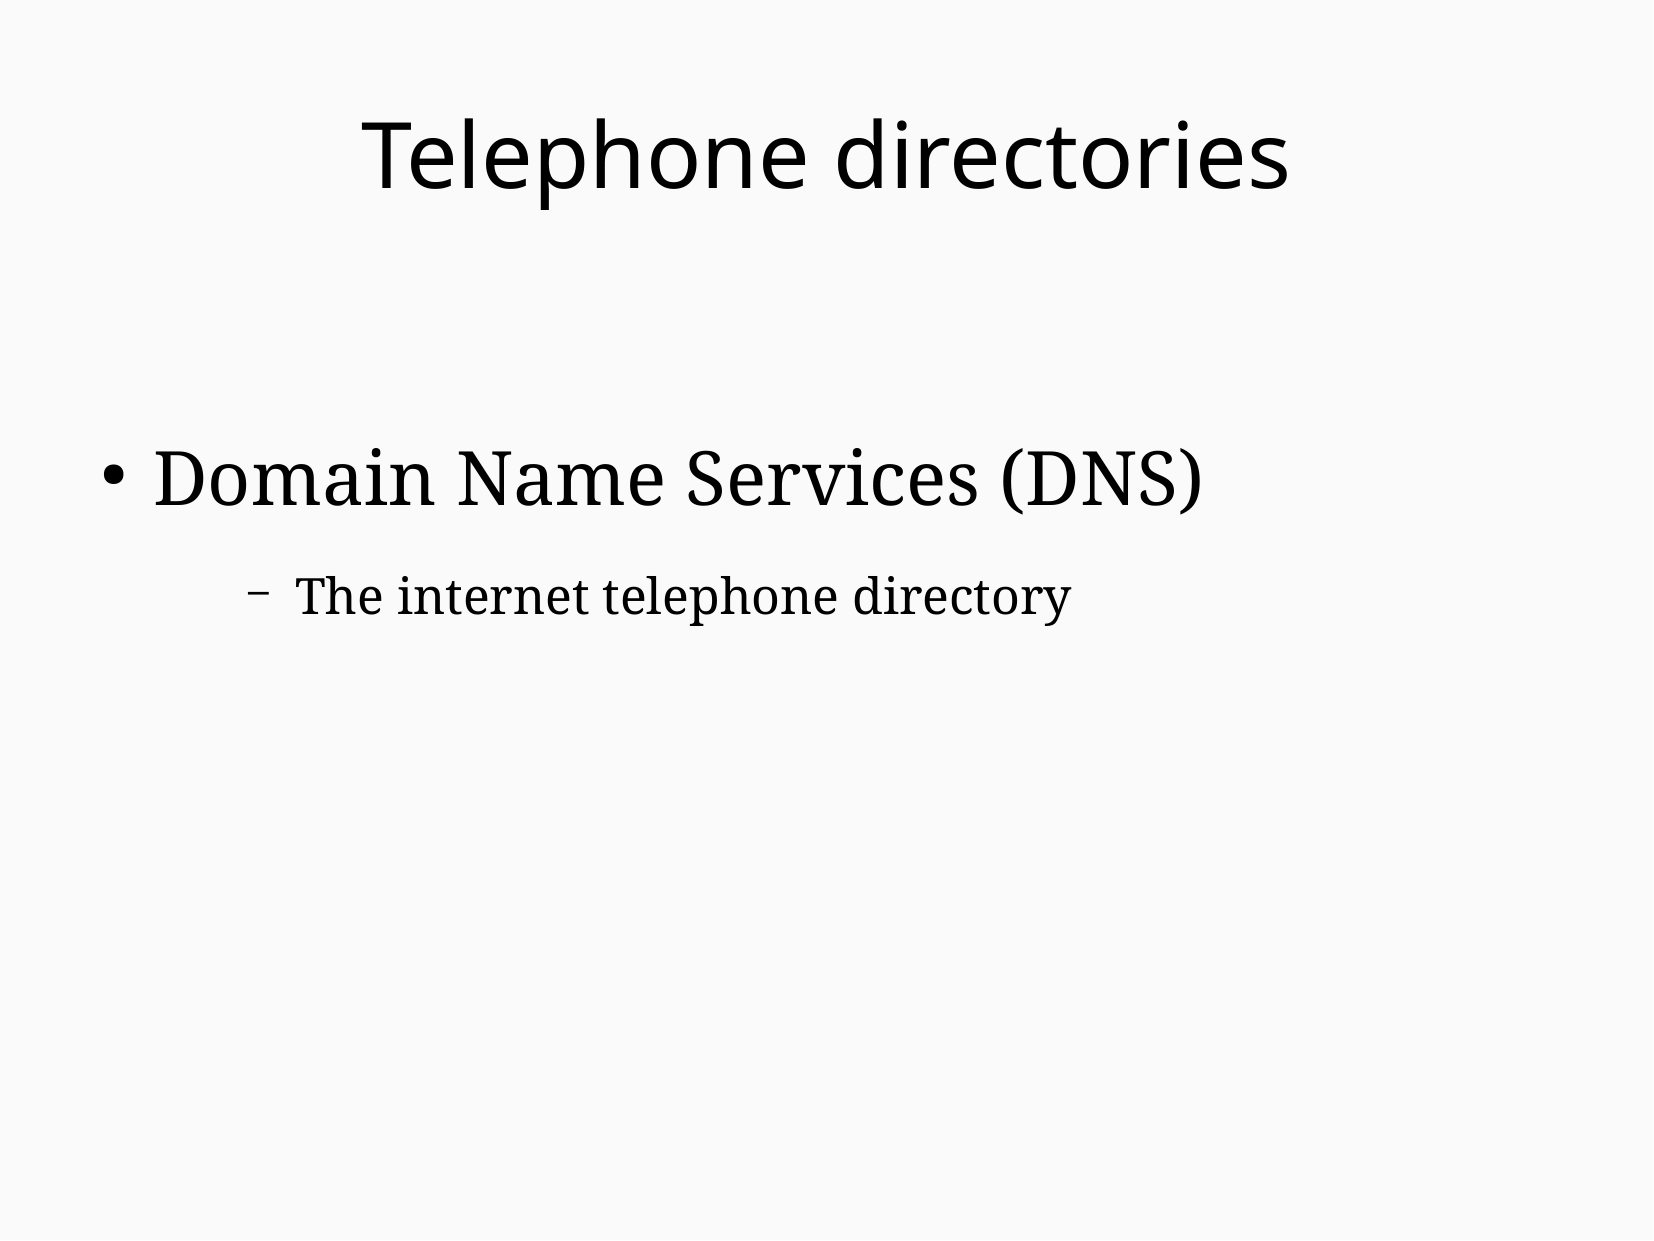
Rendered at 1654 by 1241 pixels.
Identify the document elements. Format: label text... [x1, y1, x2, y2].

title Telephone directories [82, 49, 1571, 257]
list Domain Name Services (DNS) The internet telephone directory [82, 290, 1571, 1010]
